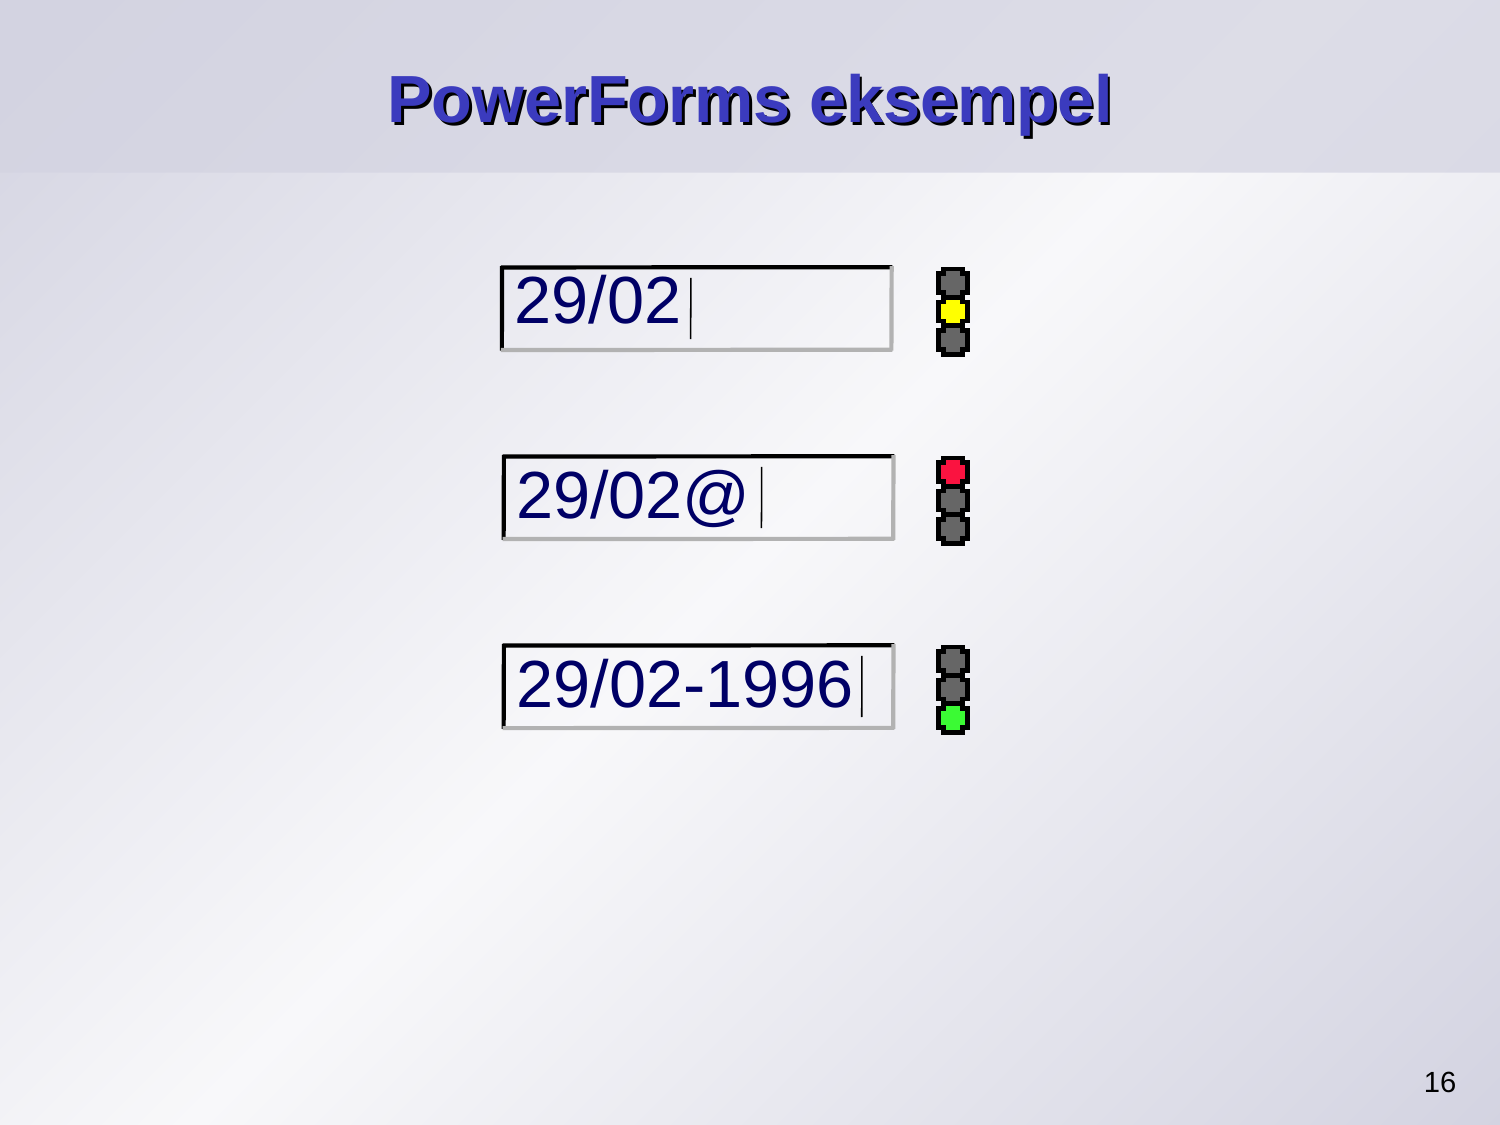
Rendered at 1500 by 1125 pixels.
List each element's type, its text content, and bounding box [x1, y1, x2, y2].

picture [927, 267, 970, 357]
text_box 29/02-1996 [506, 648, 880, 726]
picture [927, 645, 970, 735]
text_box 29/02@ [501, 444, 799, 455]
text_box 29/02@ [506, 459, 799, 536]
list 29/02 [504, 270, 880, 347]
list 29/02 [499, 255, 880, 266]
title PowerForms eksempel [75, 24, 1426, 174]
text_box 29/02-1996 [501, 633, 880, 644]
picture [927, 456, 970, 546]
